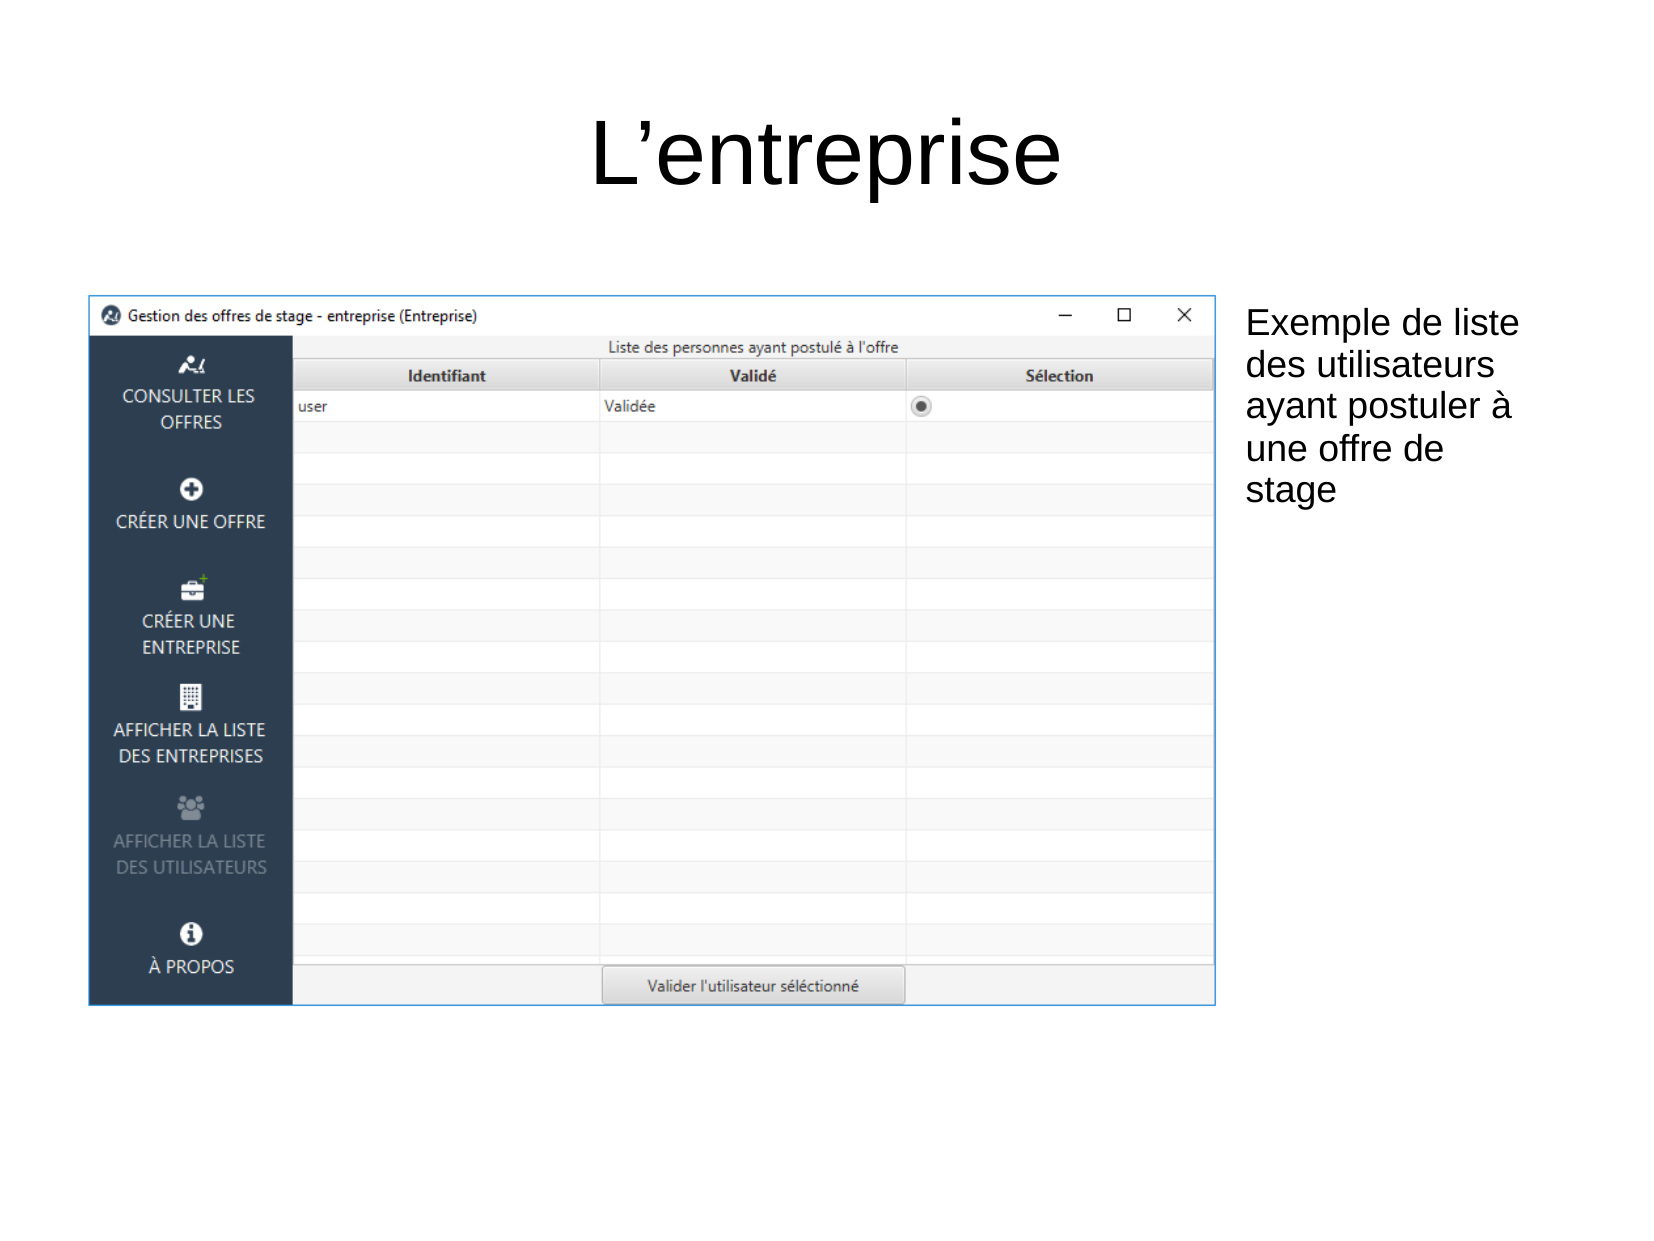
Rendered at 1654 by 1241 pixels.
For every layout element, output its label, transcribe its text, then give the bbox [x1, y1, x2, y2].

title L’entreprise [82, 49, 1571, 257]
text_box Exemple de liste des utilisateurs ayant postuler à une offre de stage [1230, 293, 1548, 603]
picture [82, 290, 1220, 1010]
